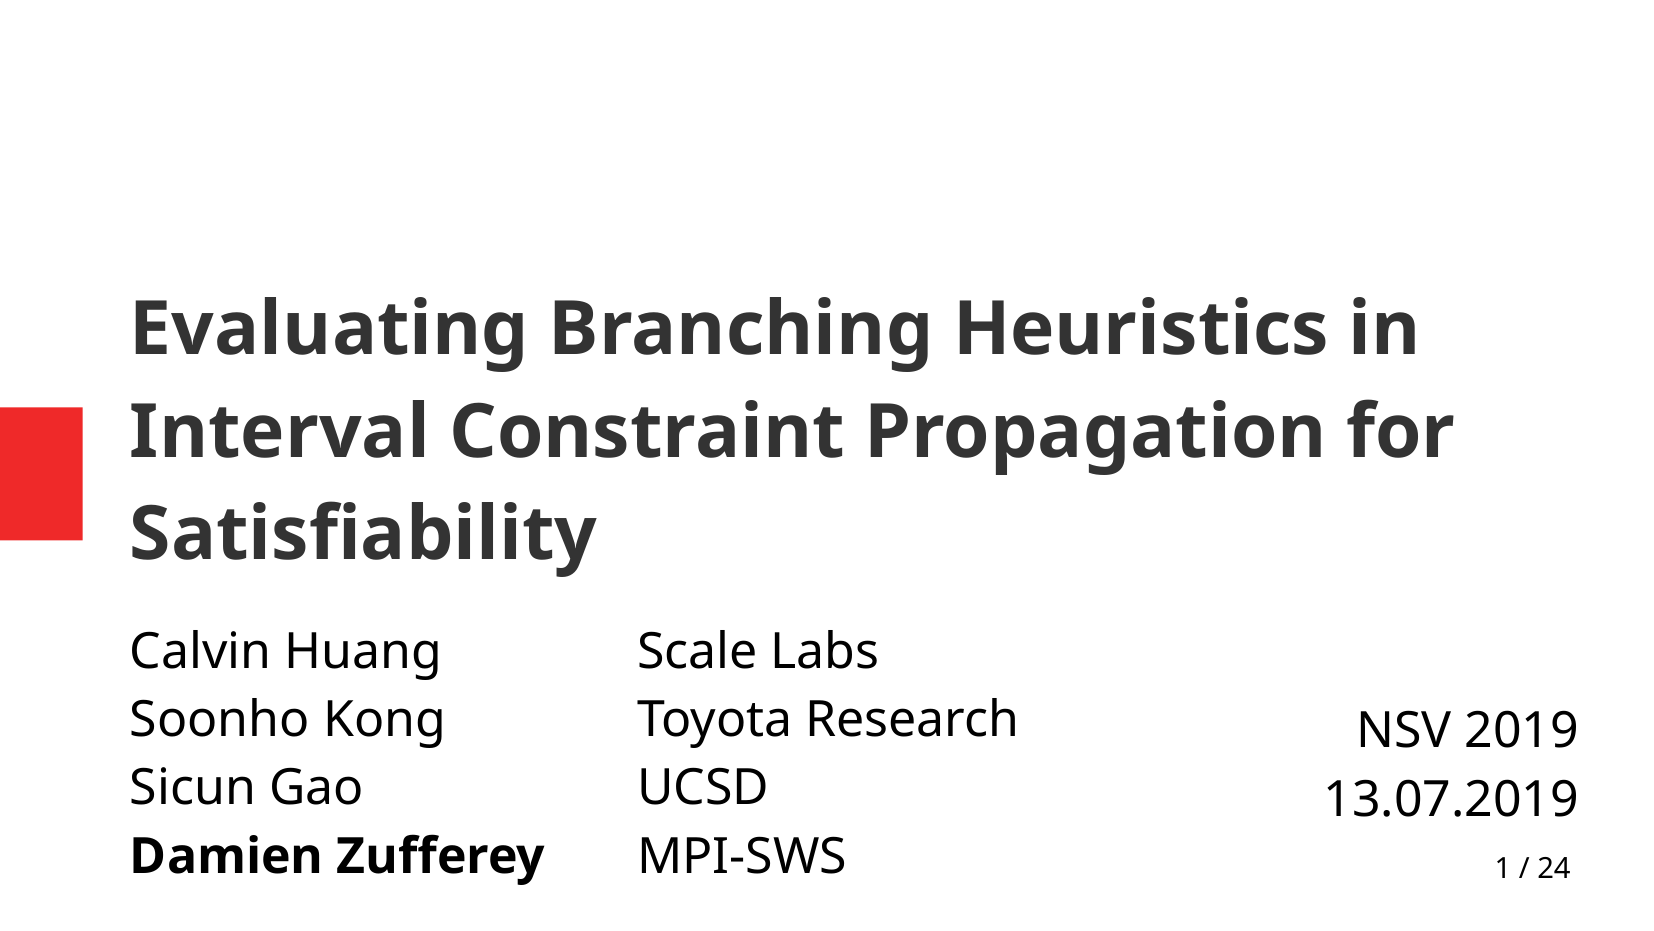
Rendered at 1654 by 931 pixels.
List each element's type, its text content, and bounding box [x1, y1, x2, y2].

text_box Scale Labs Toyota Research UCSD MPI-SWS [637, 634, 1096, 868]
text_box NSV 2019 13.07.2019 [1210, 685, 1579, 841]
title Evaluating Branching Heuristics in Interval Constraint Propagation for Satisfiability [129, 297, 1536, 560]
subtitle Calvin Huang Soonho Kong Sicun Gao Damien Zufferey [129, 605, 601, 897]
